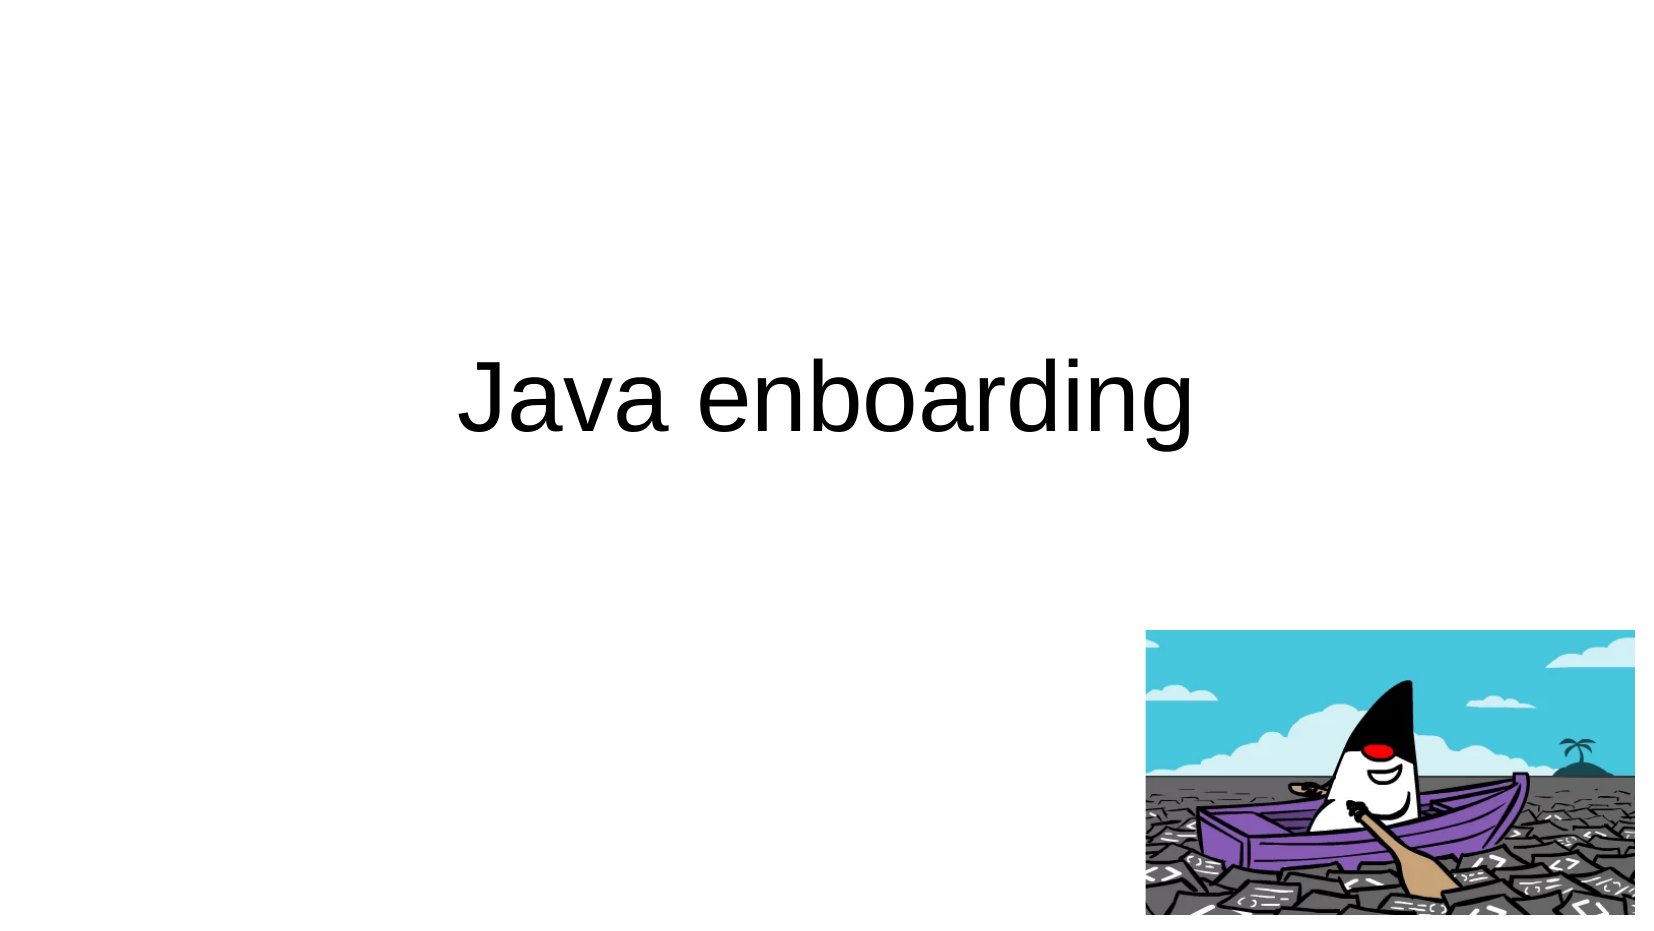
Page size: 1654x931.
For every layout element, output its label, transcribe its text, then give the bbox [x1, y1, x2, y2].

picture [1145, 630, 1635, 915]
subtitle Java enboarding [82, 37, 1571, 757]
